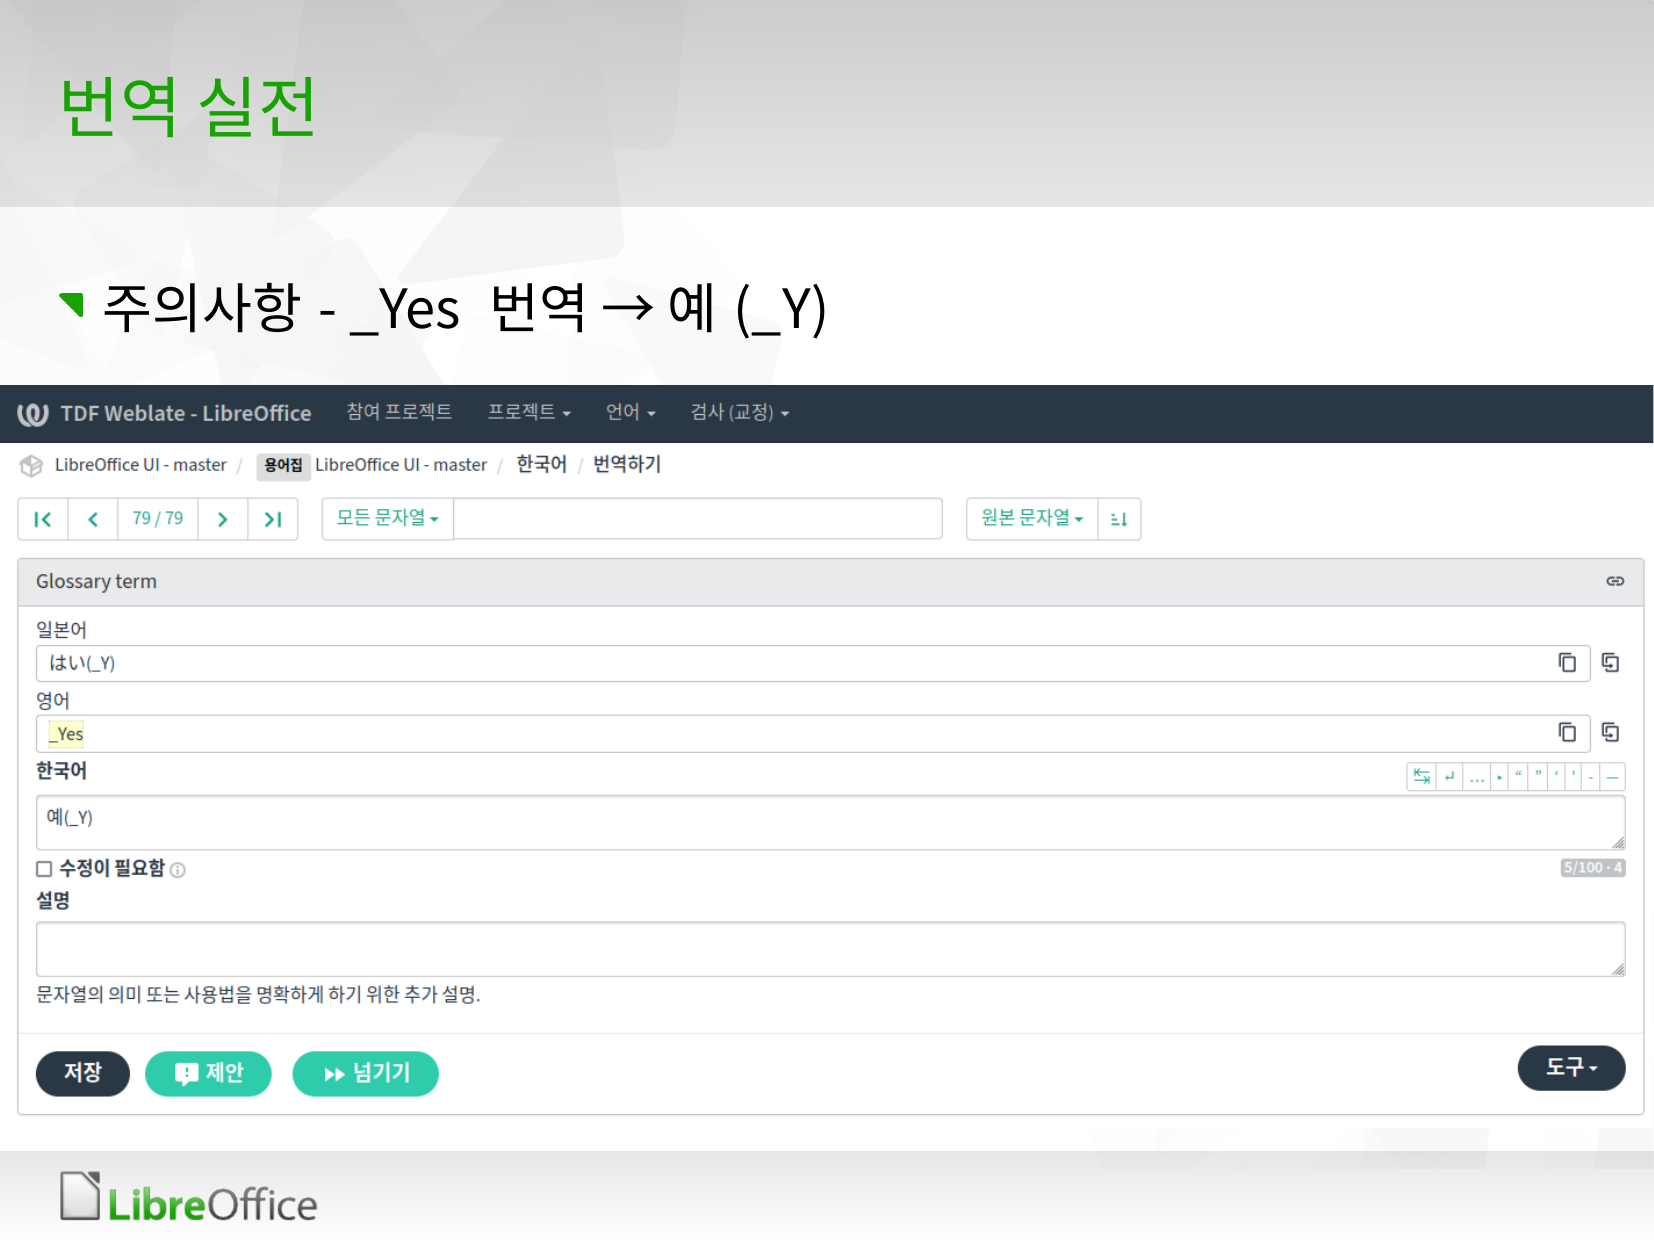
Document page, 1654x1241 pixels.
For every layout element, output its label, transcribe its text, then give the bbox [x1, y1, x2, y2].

picture [0, 0, 1654, 1169]
title 번역 실전 [59, 29, 1595, 178]
picture [41, 1152, 337, 1240]
list 주의사항- _Yes 번역 → 예(_Y) [59, 265, 1595, 385]
